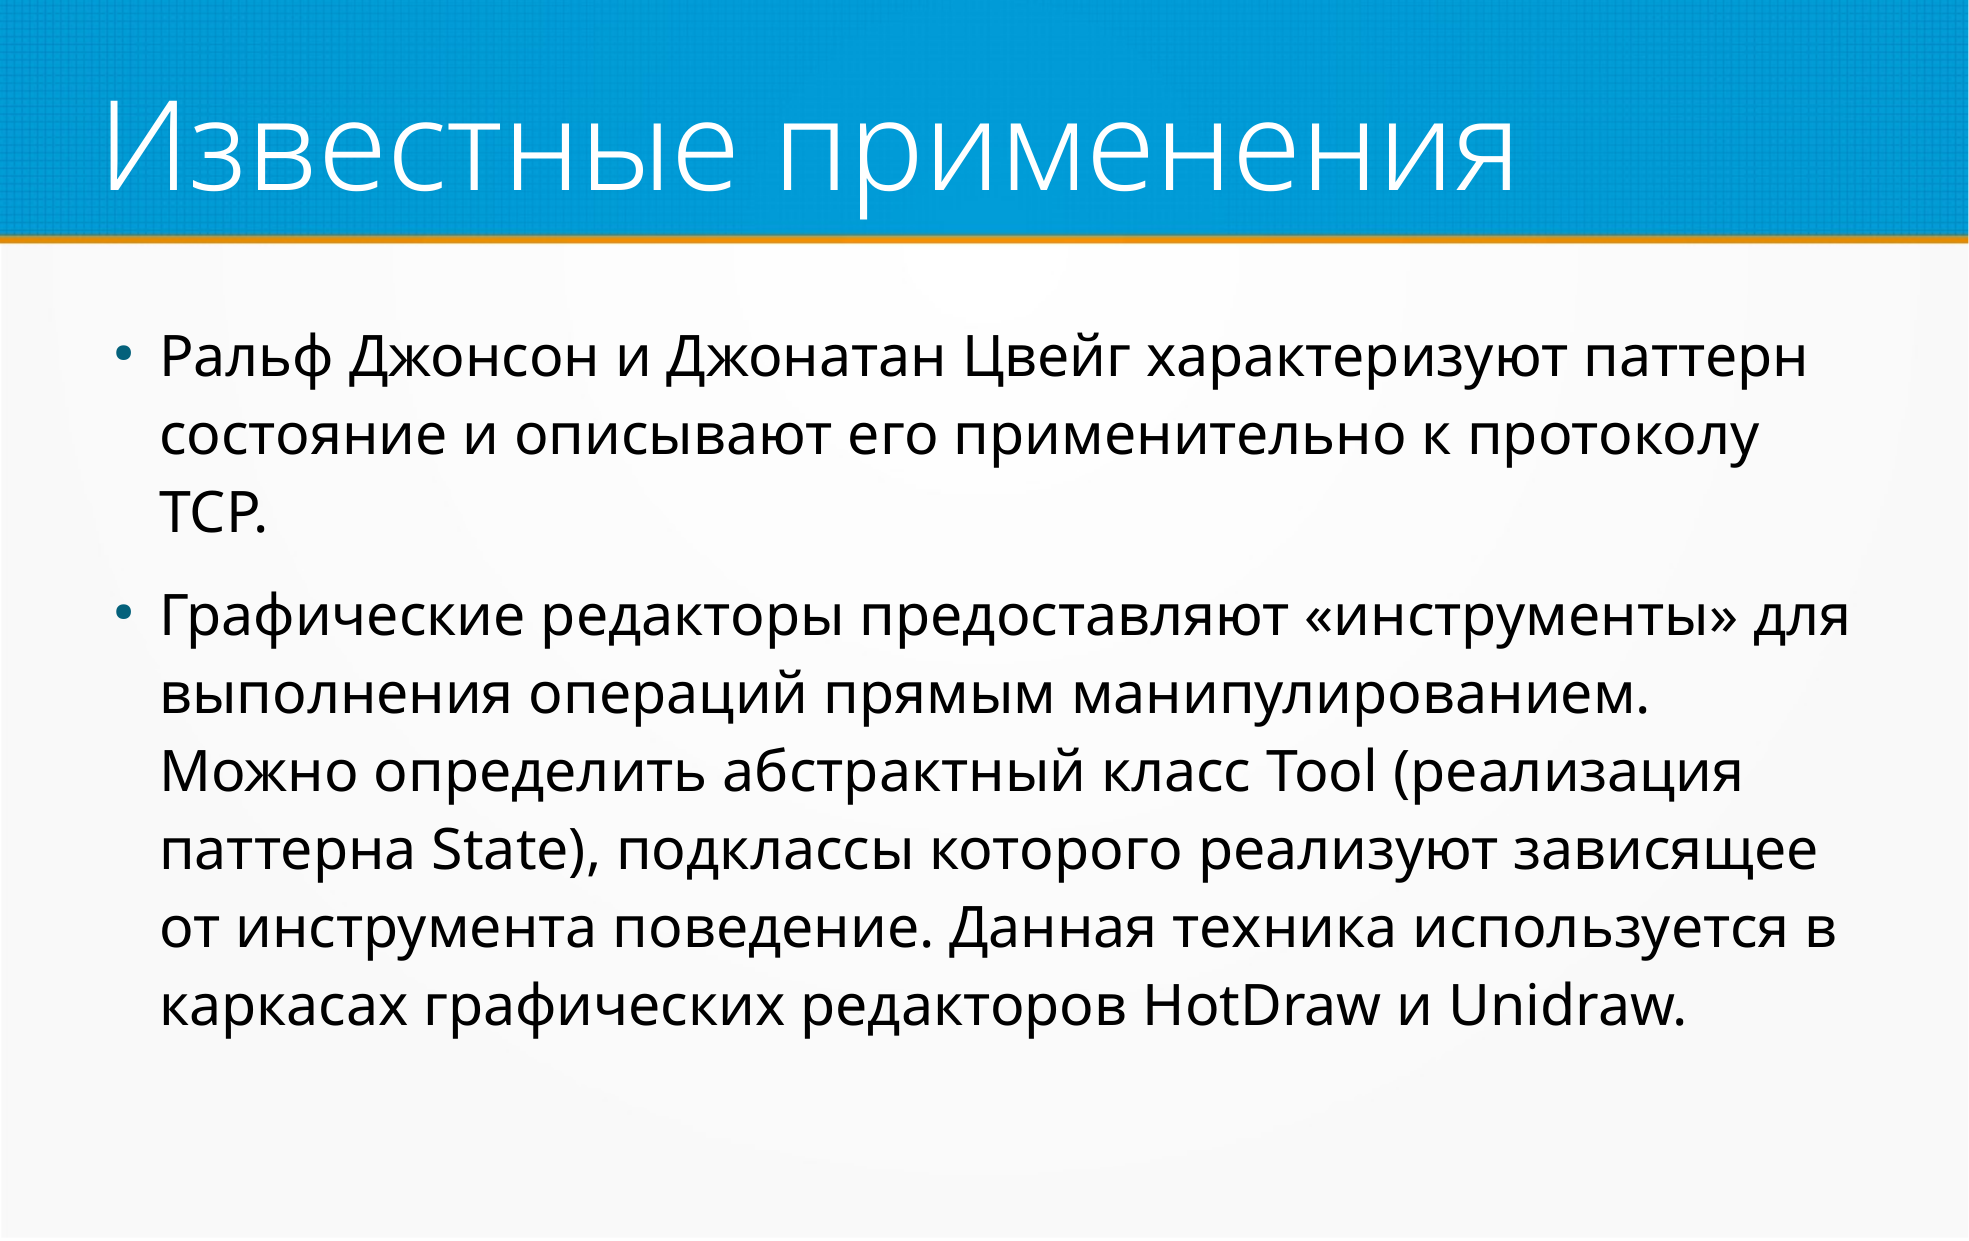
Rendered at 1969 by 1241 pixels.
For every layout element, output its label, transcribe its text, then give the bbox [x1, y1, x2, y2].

list Ральф Джонсон и Джонатан Цвейг характеризуют паттерн состояние и описывают его применительно к протоколу TCP. Графические редакторы предоставляют «инструменты» для выполнения операций прямым манипулированием. Можно определить абстрактный класс Tool (реализация паттерна State), подклассы которого реализуют зависящее от инструмента поведение. Данная техника используется в каркасах графических редакторов HotDraw и Unidraw. [98, 315, 1861, 1081]
title Известные применения [98, 19, 1870, 227]
picture [0, 233, 1969, 1241]
